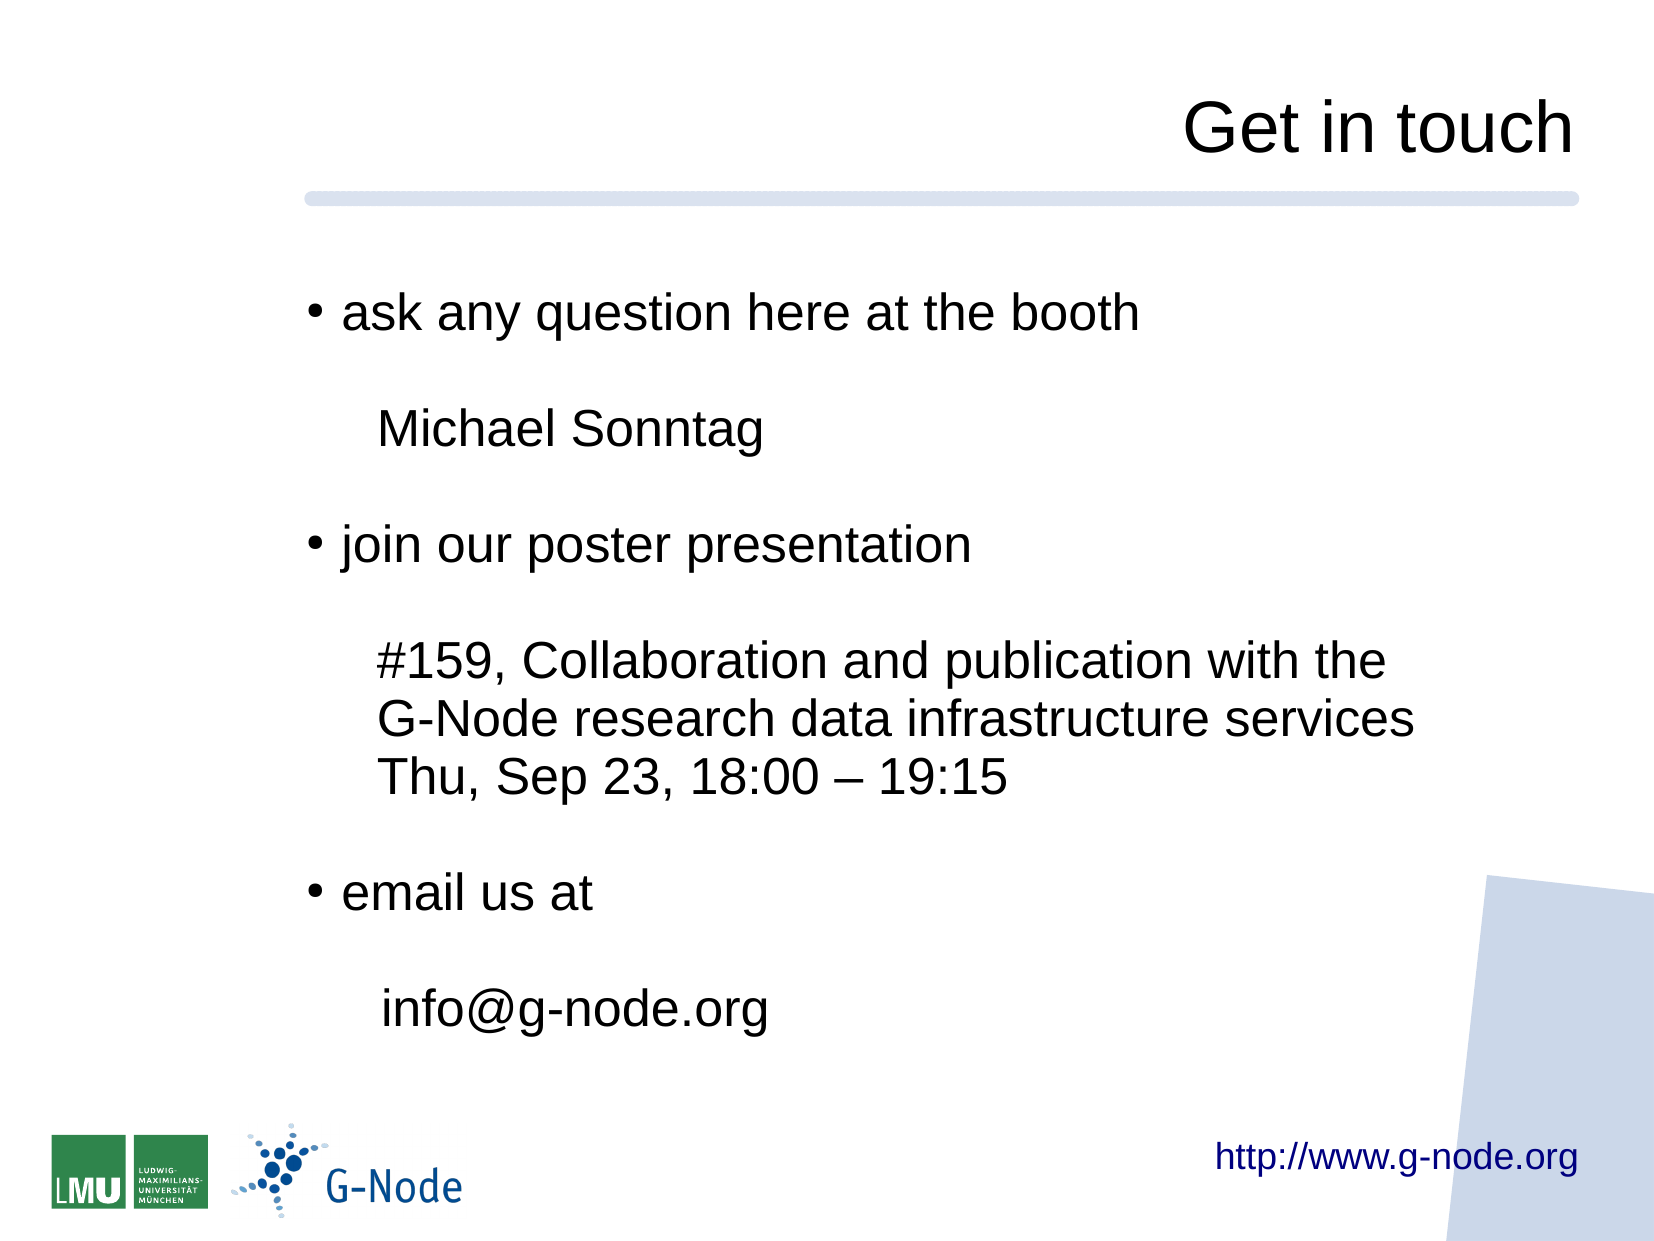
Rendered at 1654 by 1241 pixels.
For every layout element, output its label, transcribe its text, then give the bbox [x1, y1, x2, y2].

text_box ask any question here at the booth Michael Sonntag join our poster presentation #159, Collaboration and publication with the G-Node research data infrastructure services Thu, Sep 23, 18:00 – 19:15 email us at info@g-node.org [305, 254, 1552, 1067]
text_box http://www.g-node.org [1200, 1128, 1625, 1186]
picture [230, 1123, 467, 1219]
text_box Get in touch [87, 30, 1576, 226]
